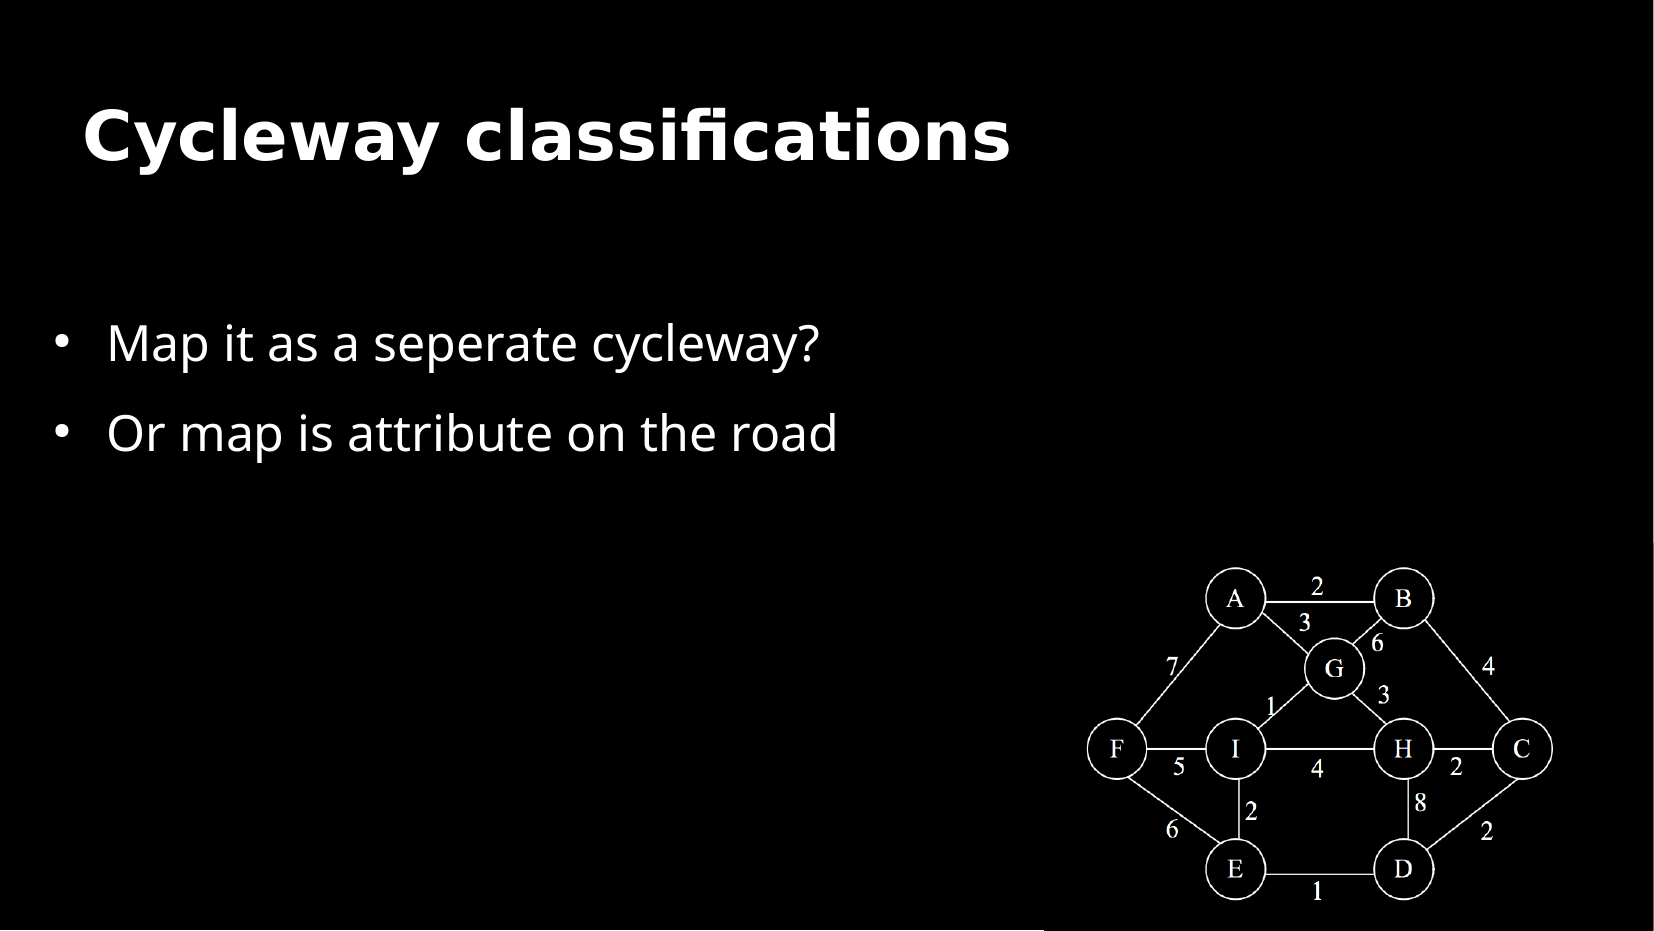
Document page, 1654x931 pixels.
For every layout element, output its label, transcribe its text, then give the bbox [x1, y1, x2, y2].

title Cycleway classifications [82, 59, 1571, 215]
list Map it as a seperate cycleway? Or map is attribute on the road [35, 217, 1524, 827]
picture [1044, 543, 1654, 931]
